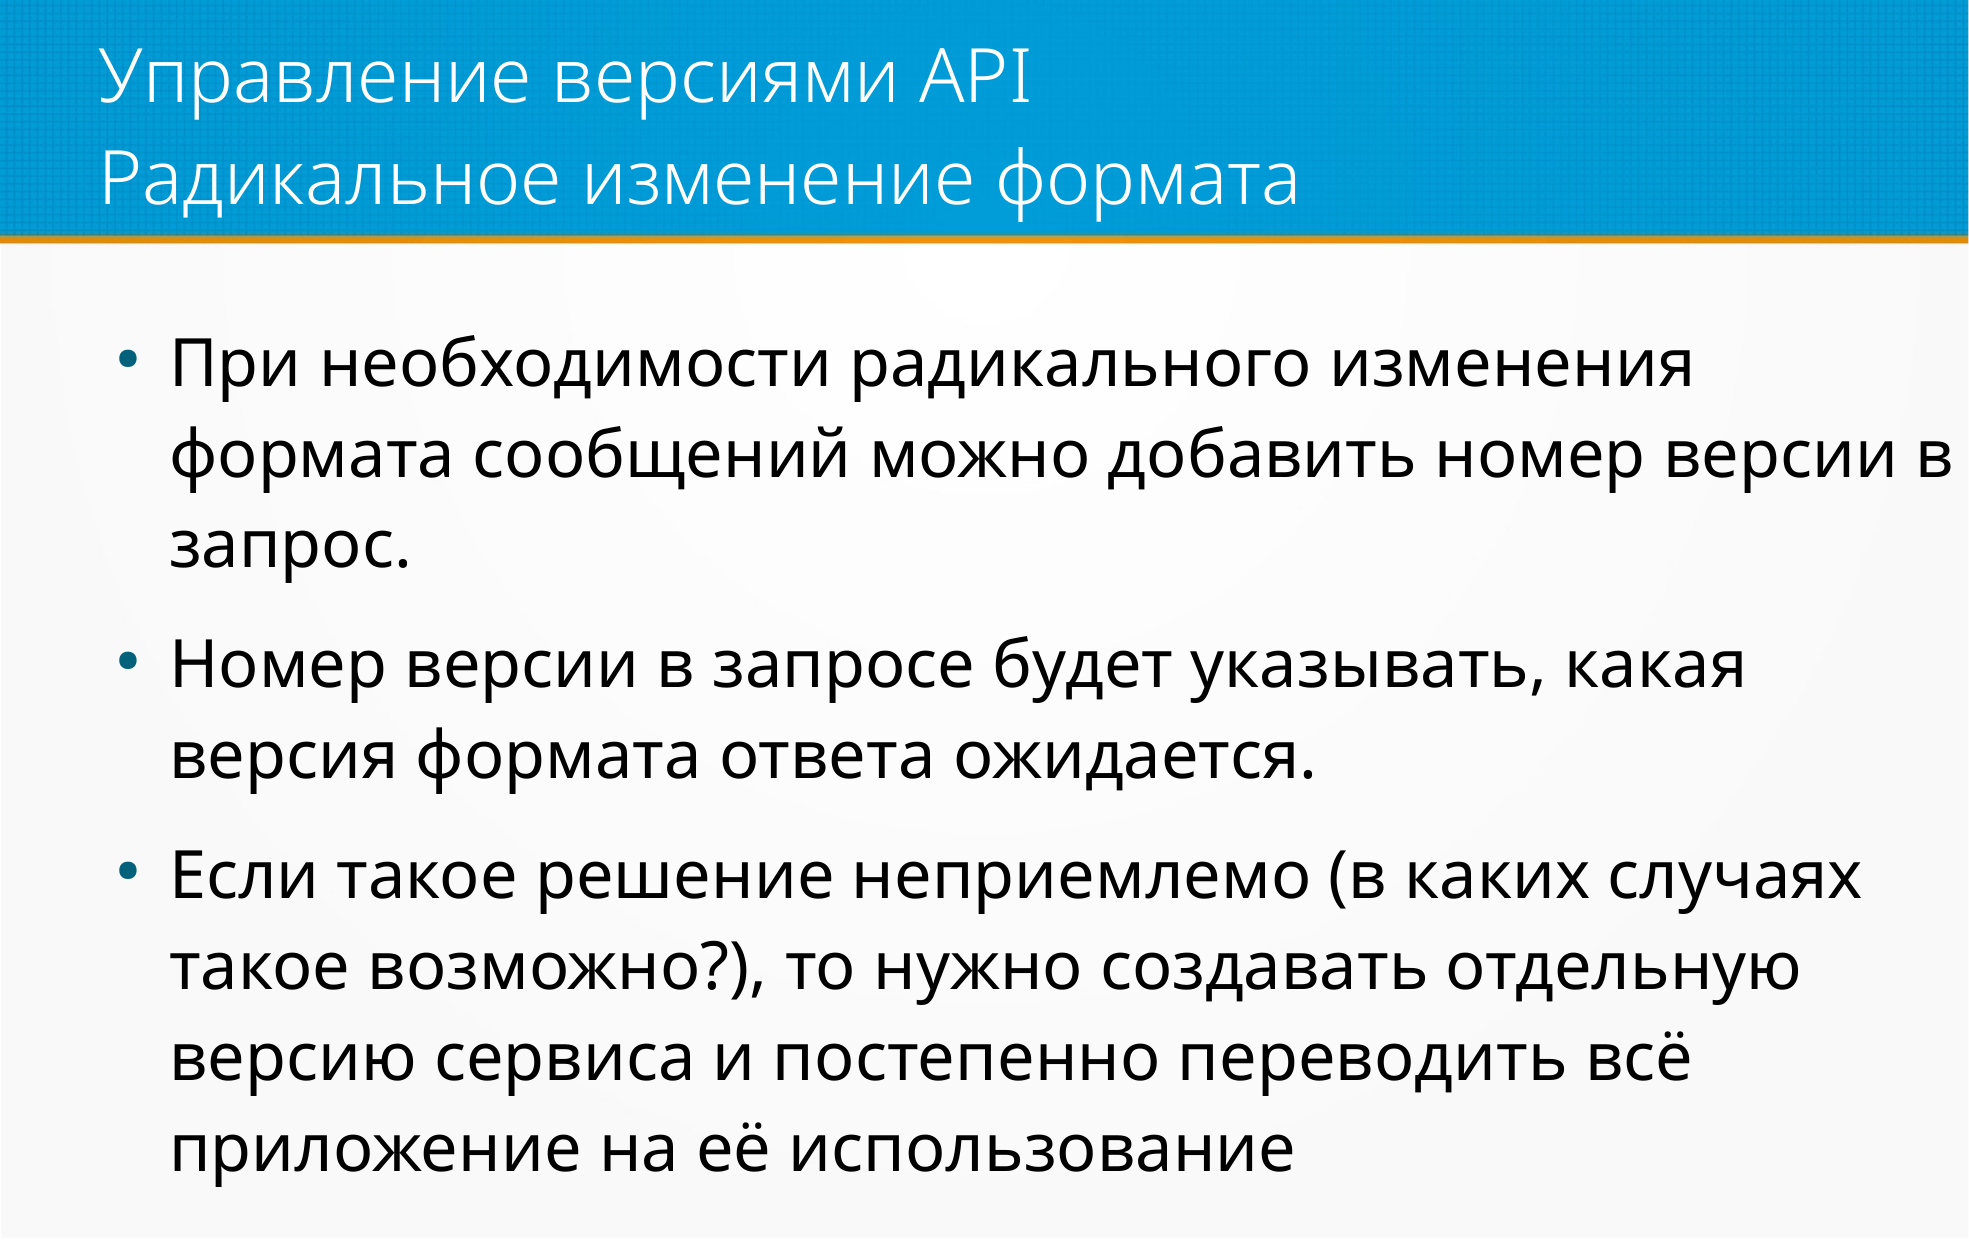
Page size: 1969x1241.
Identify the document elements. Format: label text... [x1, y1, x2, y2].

picture [0, 233, 1969, 1241]
list При необходимости радикального изменения формата сообщений можно добавить номер версии в запрос. Номер версии в запросе будет указывать, какая версия формата ответа ожидается. Если такое решение неприемлемо (в каких случаях такое возможно?), то нужно создавать отдельную версию сервиса и постепенно переводить всё приложение на её использование [98, 315, 1969, 1241]
title Управление версиями API Радикальное изменение формата [98, 19, 1870, 227]
